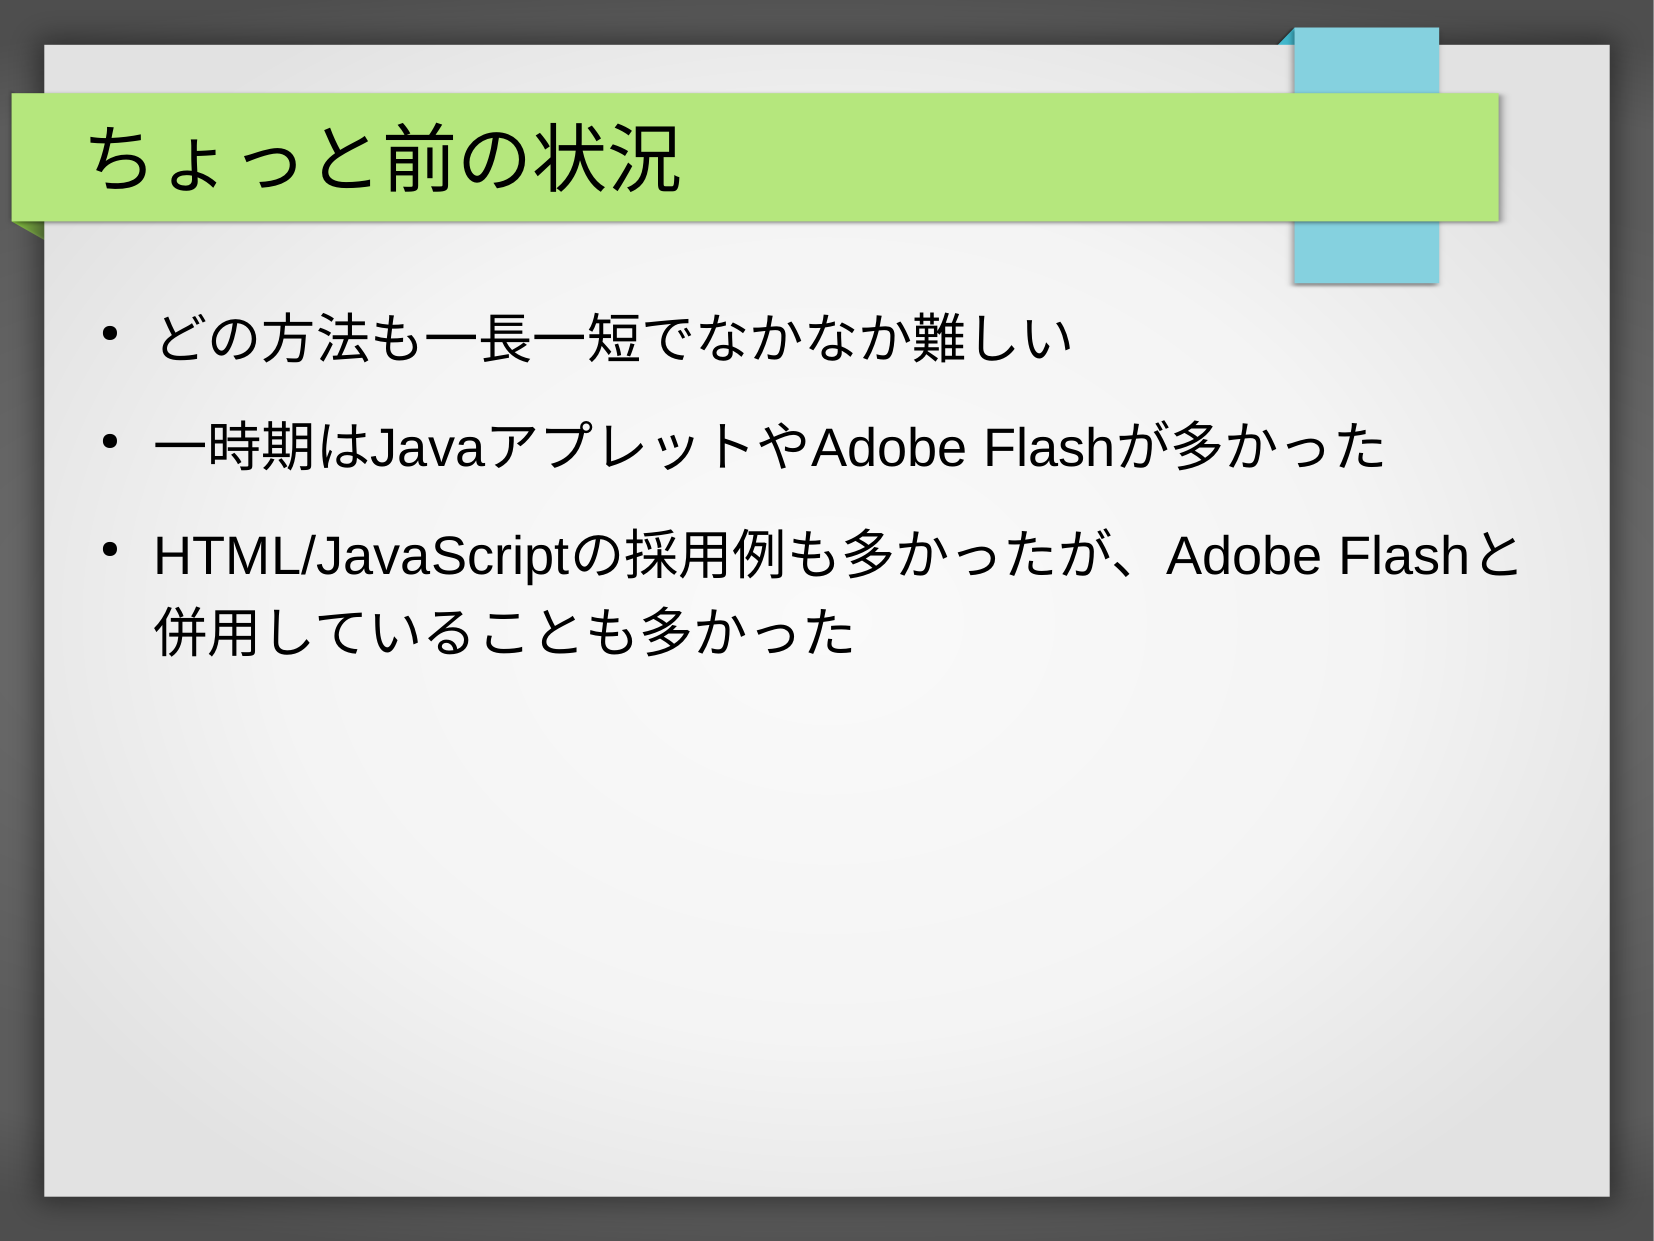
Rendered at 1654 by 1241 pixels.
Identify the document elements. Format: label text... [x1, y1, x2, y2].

list どの方法も一長一短でなかなか難しい 一時期はJavaアプレットやAdobe Flashが多かった HTML/JavaScriptの採用例も多かったが、Adobe Flashと併用していることも多かった [82, 295, 1571, 1015]
title ちょっと前の状況 [82, 94, 1264, 213]
picture [0, 0, 1654, 1241]
